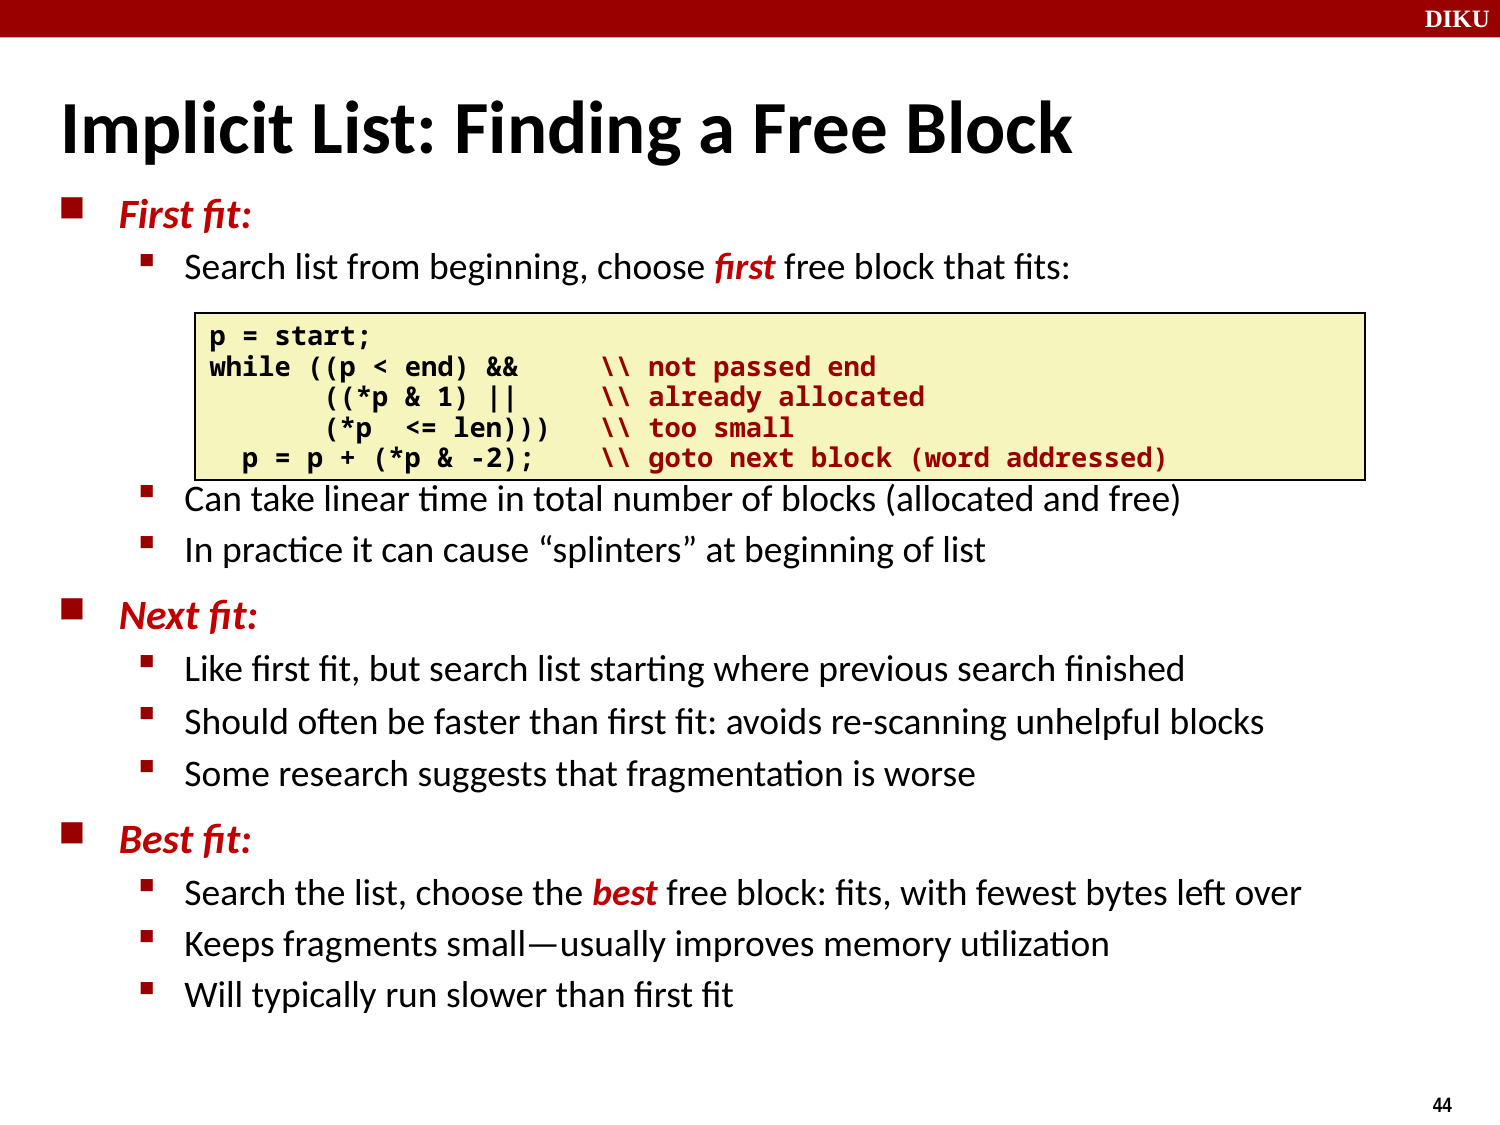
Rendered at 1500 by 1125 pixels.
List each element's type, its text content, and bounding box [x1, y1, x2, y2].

text_box First fit: Search list from beginning, choose first free block that fits: Can take linear time in total number of blocks (allocated and free) In practice it can cause “splinters” at beginning of list Next fit: Like first fit, but search list starting where previous search finished Should often be faster than first fit: avoids re-scanning unhelpful blocks Some research suggests that fragmentation is worse Best fit: Search the list, choose the best free block: fits, with fewest bytes left over Keeps fragments small—usually improves memory utilization Will typically run slower than first fit [47, 187, 1411, 1108]
text_box Implicit List: Finding a Free Block [45, 76, 1359, 171]
text_box p = start; while ((p < end) && \\ not passed end ((*p & 1) || \\ already allocated (*p <= len))) \\ too small p = p + (*p & -2); \\ goto next block (word addressed) [194, 313, 1365, 480]
